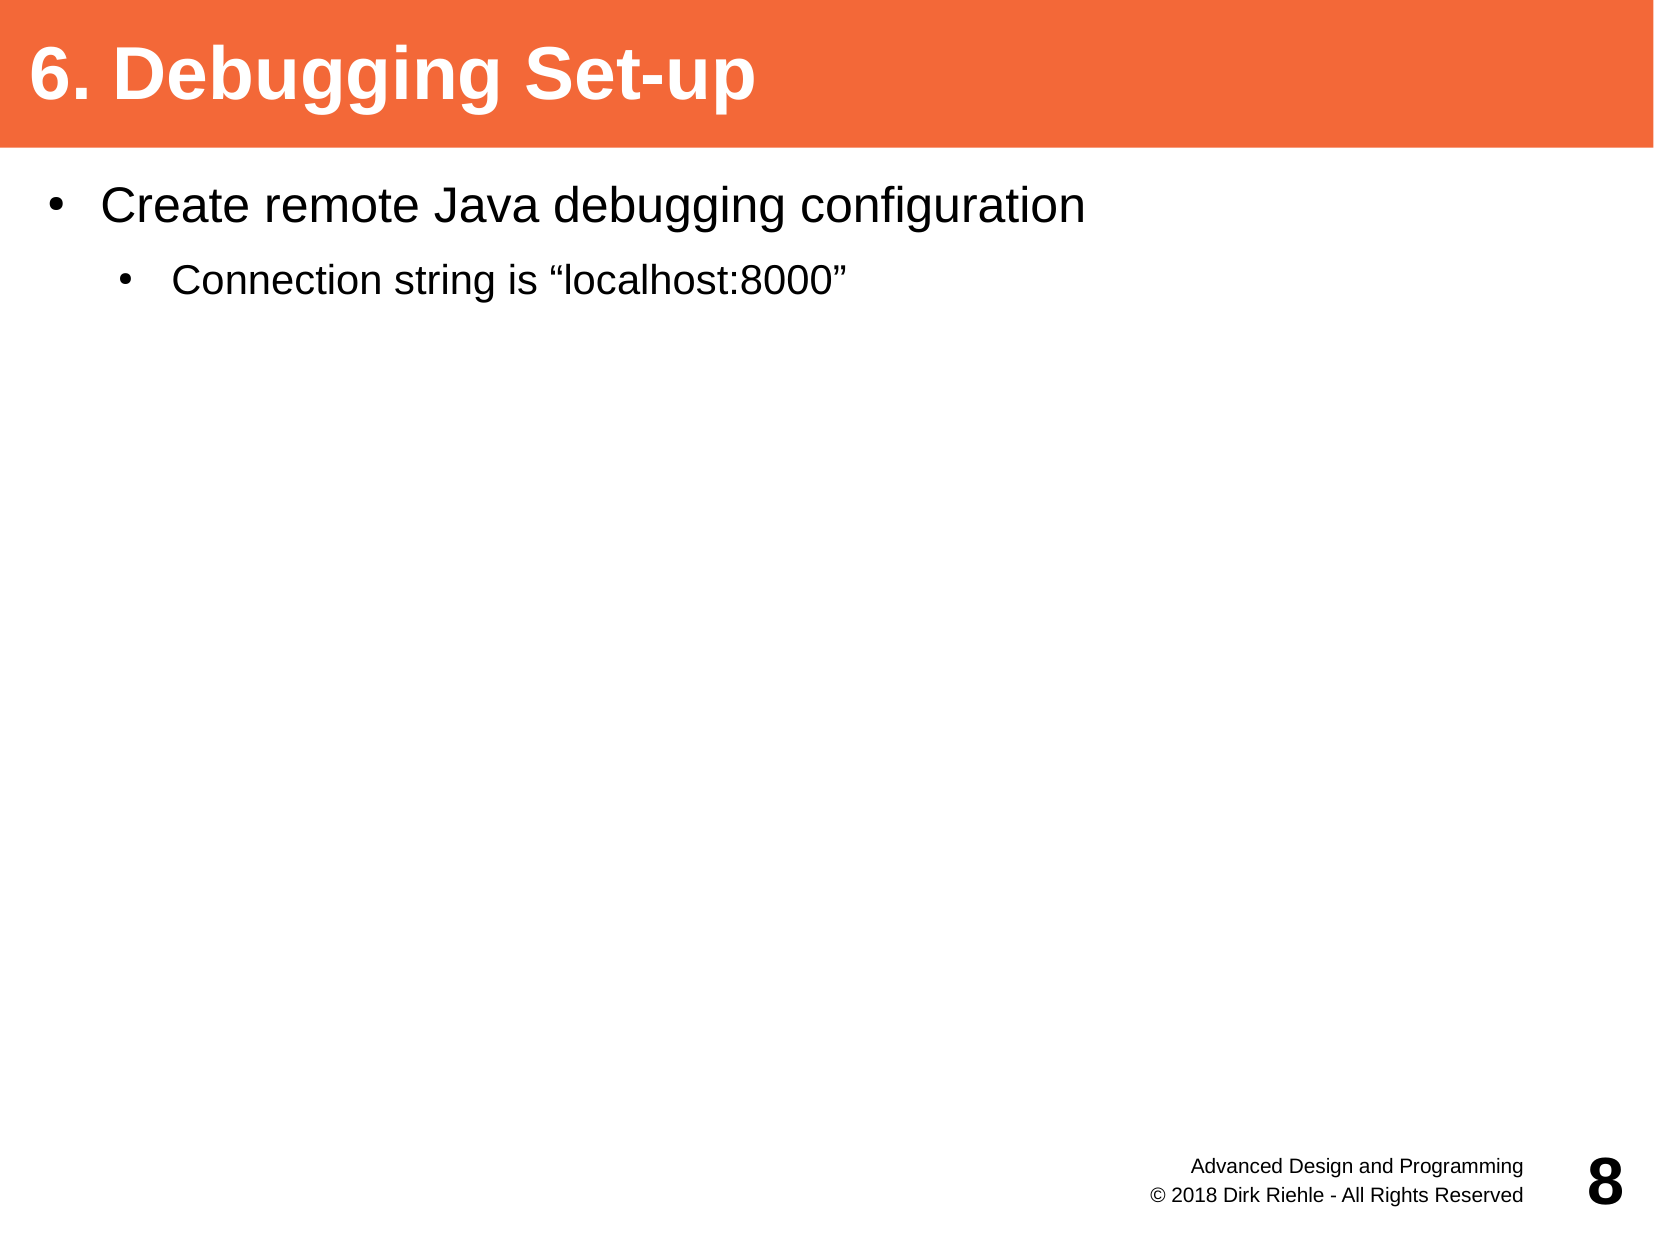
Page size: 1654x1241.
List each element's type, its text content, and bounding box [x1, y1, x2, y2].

title 6. Debugging Set-up [0, 0, 1654, 148]
list Create remote Java debugging configuration Connection string is “localhost:8000” [29, 177, 1625, 1063]
